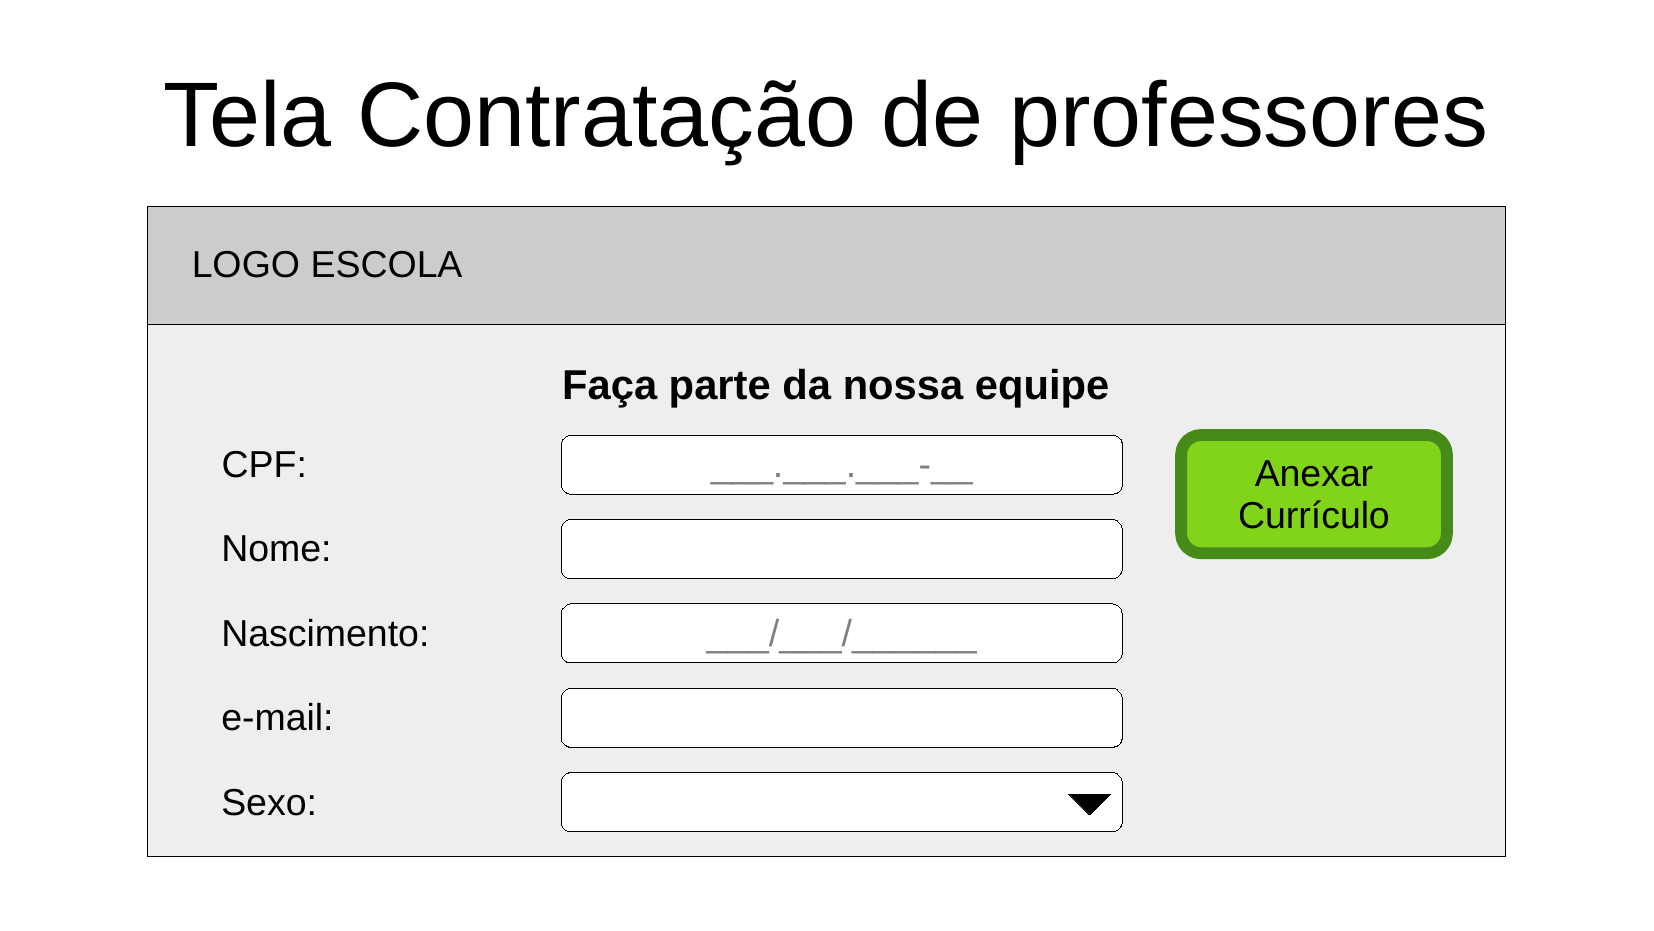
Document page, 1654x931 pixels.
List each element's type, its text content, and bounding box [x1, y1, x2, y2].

text_box LOGO ESCOLA [177, 236, 502, 294]
text_box Faça parte da nossa equipe [442, 354, 1241, 416]
text_box CPF: [206, 436, 562, 493]
text_box [147, 206, 1506, 857]
title Tela Contratação de professores [82, 37, 1571, 193]
text_box Anexar Currículo [1181, 435, 1447, 554]
text_box Nascimento: [206, 604, 562, 662]
text_box ___/___/______ [561, 603, 1123, 663]
text_box Sexo: [206, 773, 562, 831]
text_box ___.___.___-__ [561, 435, 1123, 495]
text_box e-mail: [206, 689, 562, 747]
text_box Nome: [206, 520, 562, 578]
